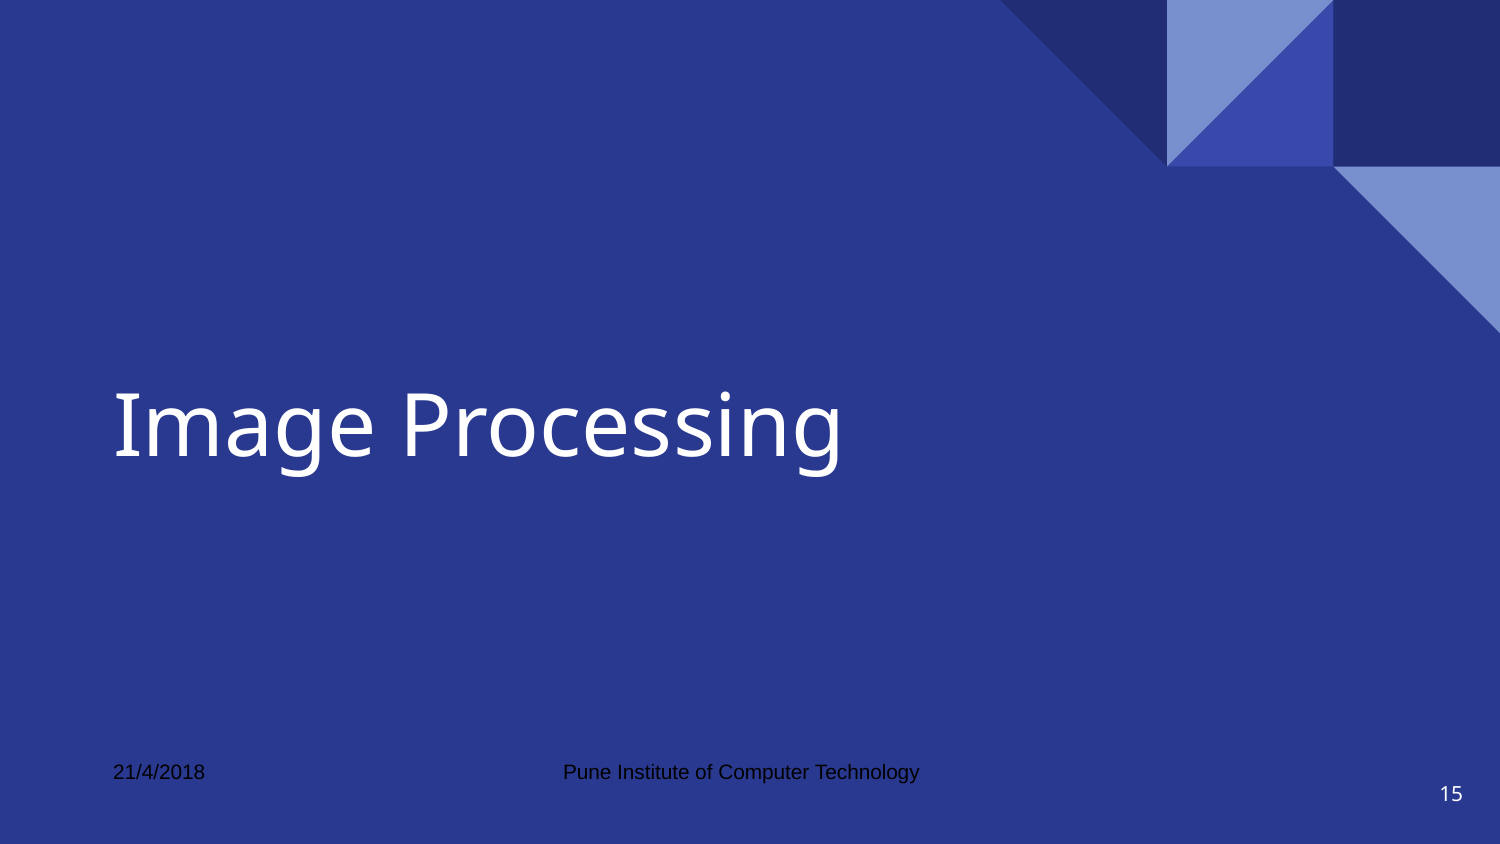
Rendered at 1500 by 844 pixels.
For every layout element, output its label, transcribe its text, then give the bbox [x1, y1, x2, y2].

title Image Processing [98, 353, 1447, 491]
slide_number <number> [1387, 762, 1478, 828]
